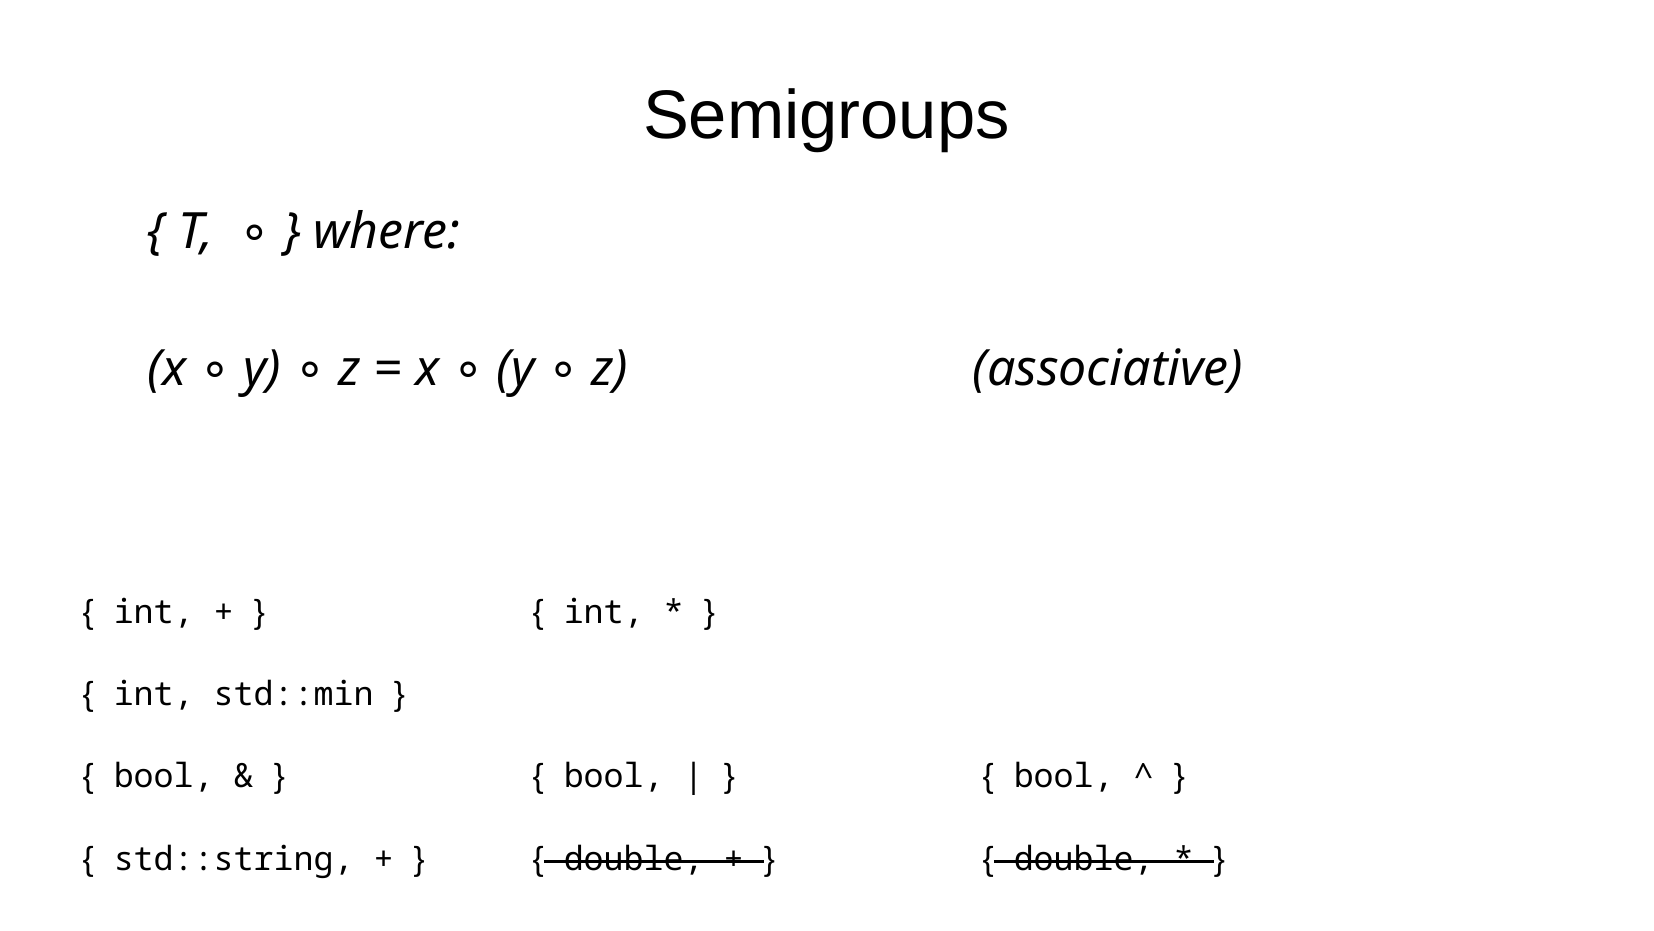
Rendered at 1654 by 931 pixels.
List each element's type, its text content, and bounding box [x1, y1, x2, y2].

list { T, ∘ } where: (x ∘ y) ∘ z = x ∘ (y ∘ z) (associative) [76, 195, 1565, 735]
title Semigroups [82, 37, 1571, 193]
text_box { int, + } { int, * } { int, std::min } { bool, & } { bool, | } { bool, ^ } { std::string, + } { double, + } { double, * } [82, 537, 1571, 931]
